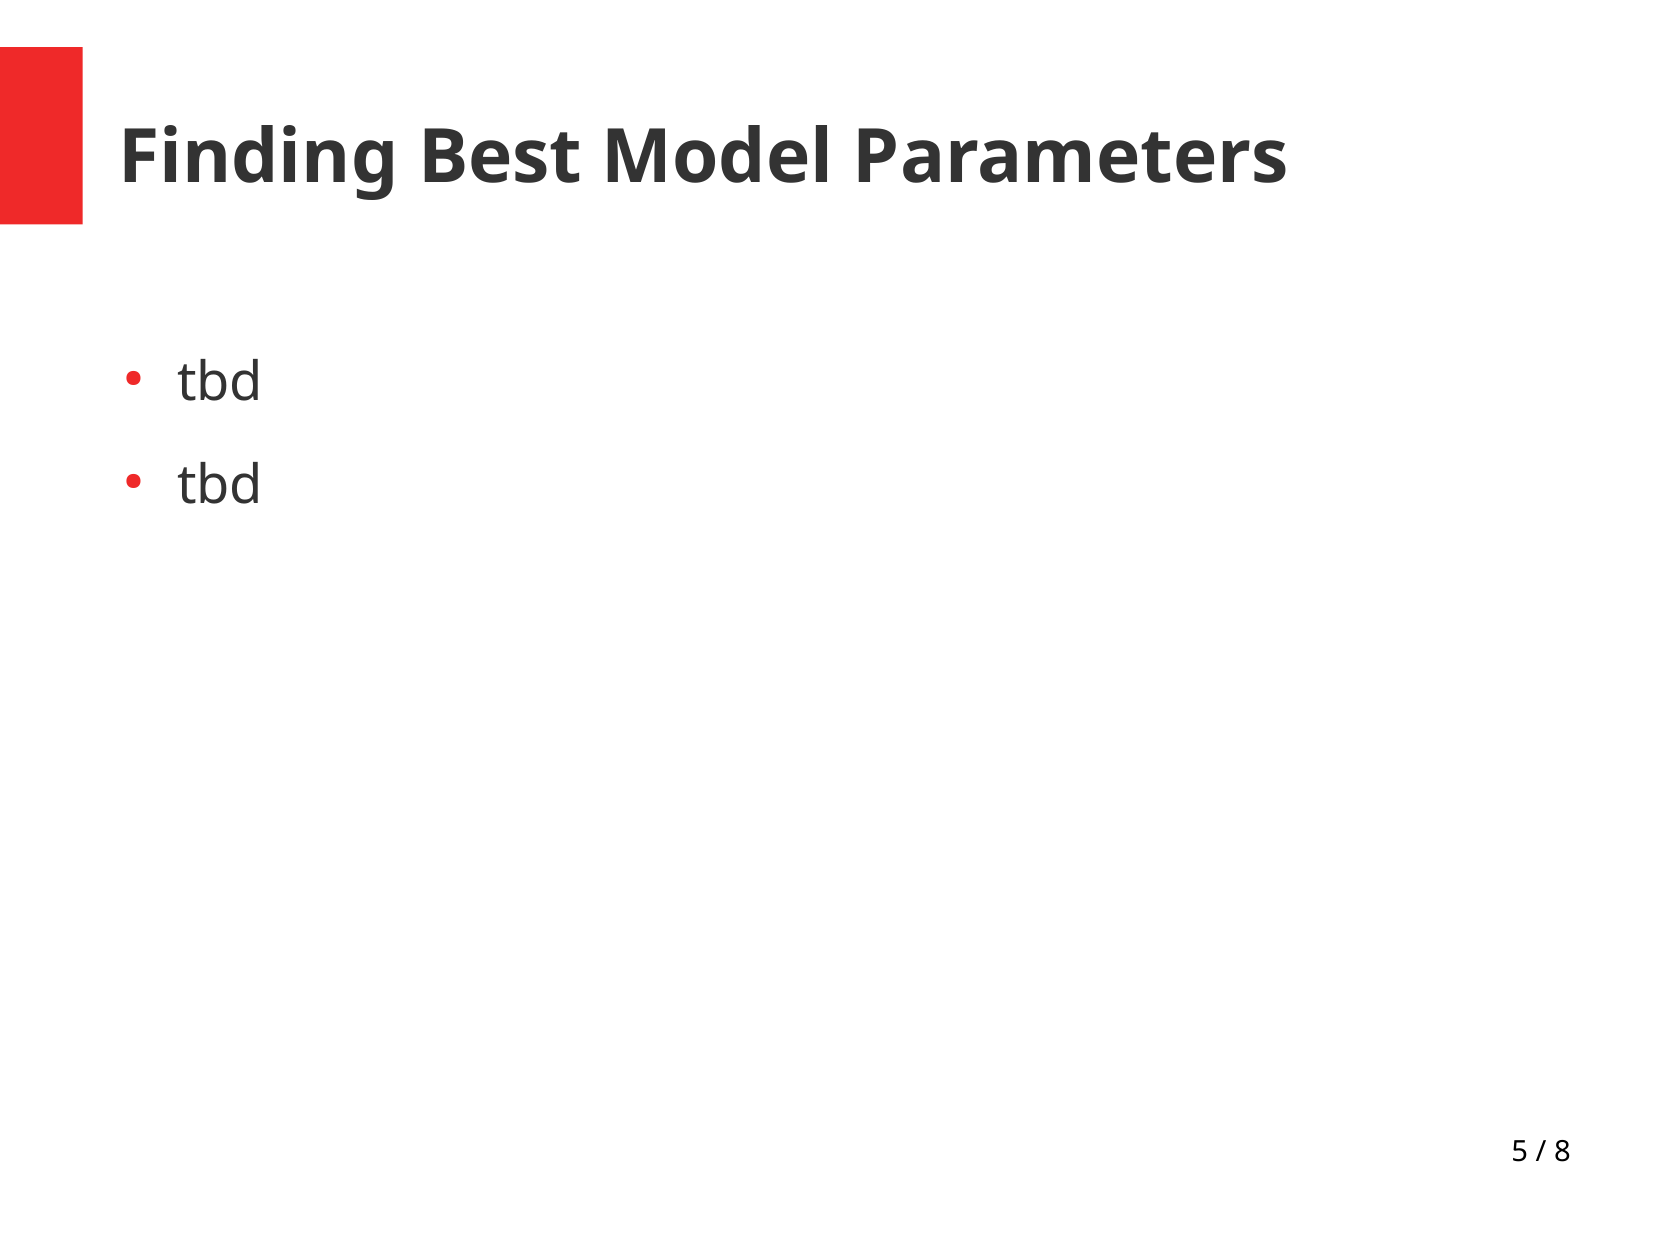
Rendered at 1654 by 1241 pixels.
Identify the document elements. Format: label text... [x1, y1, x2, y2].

title Finding Best Model Parameters [118, 49, 1571, 257]
list tbd tbd [106, 342, 1524, 993]
